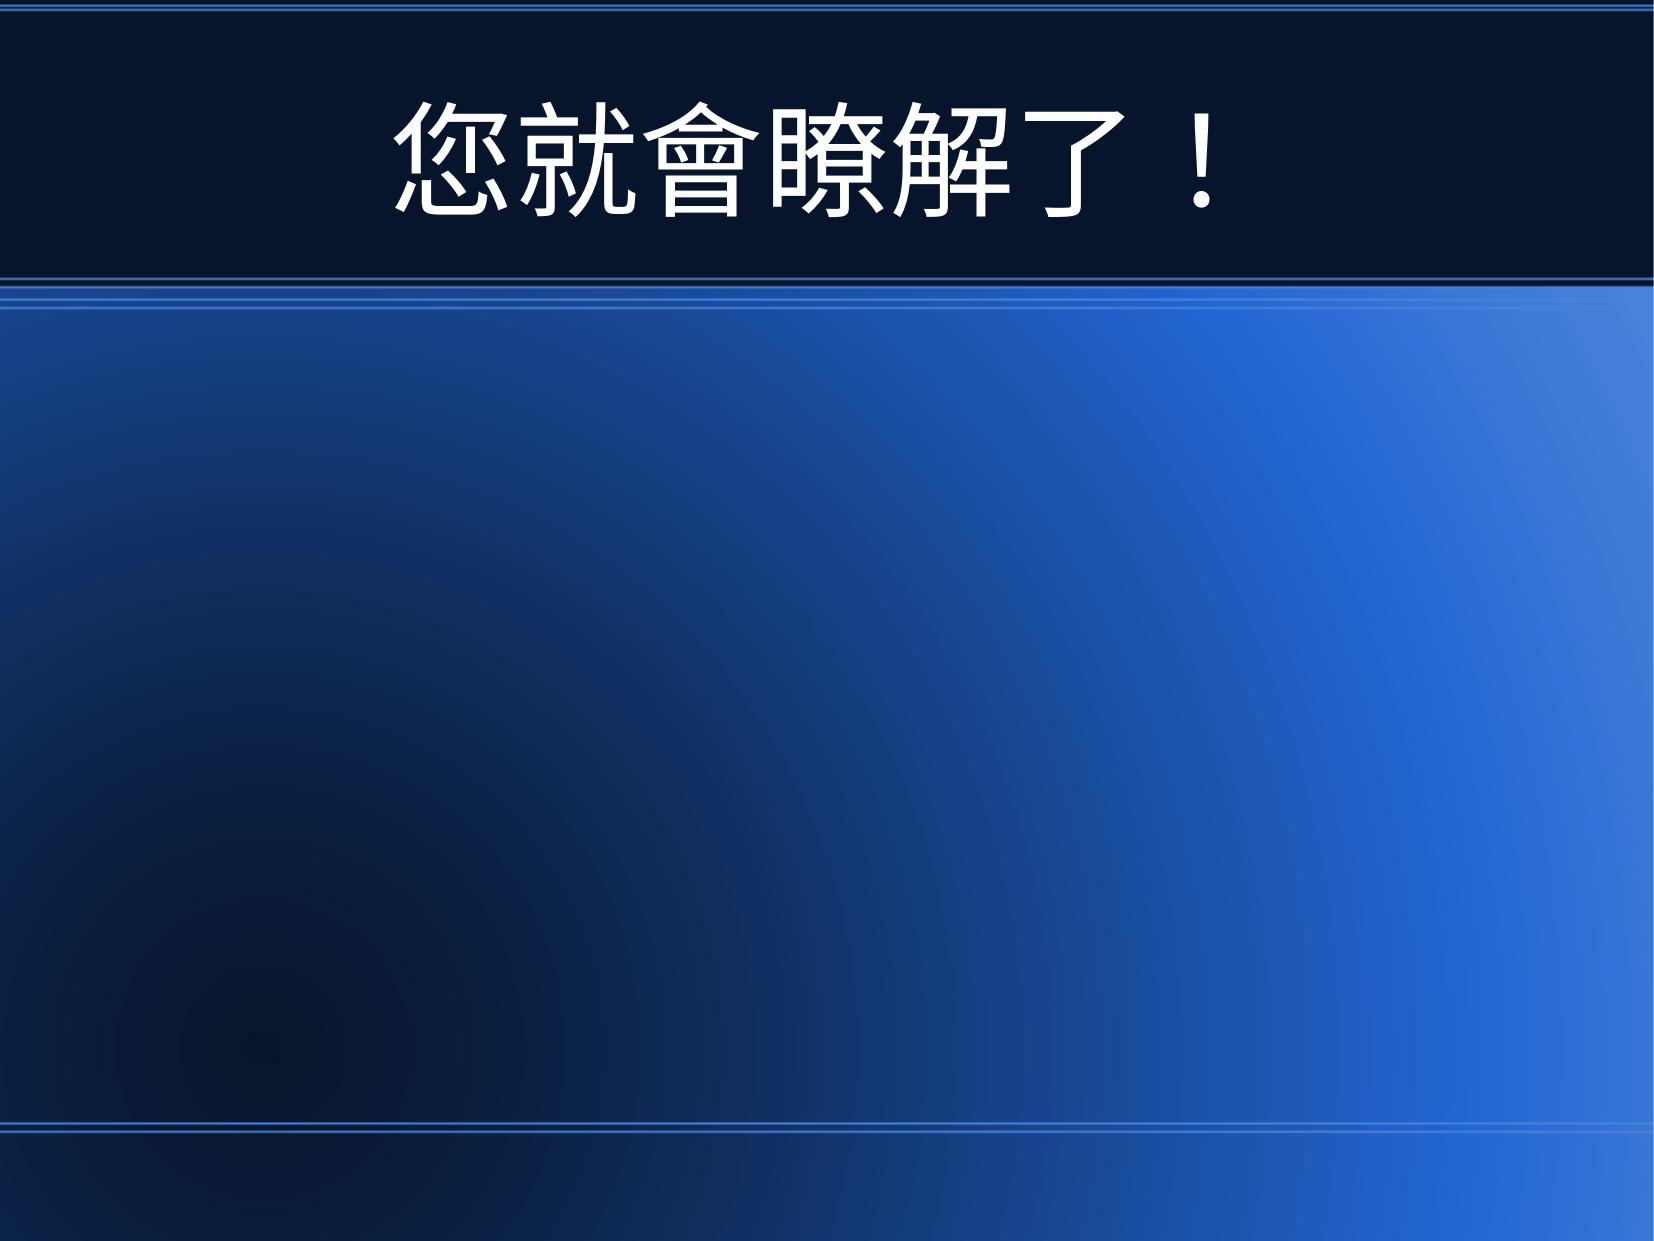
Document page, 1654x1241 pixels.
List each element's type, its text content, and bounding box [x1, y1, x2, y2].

picture [0, 0, 1654, 1241]
title 您就會瞭解了！ [82, 49, 1571, 257]
